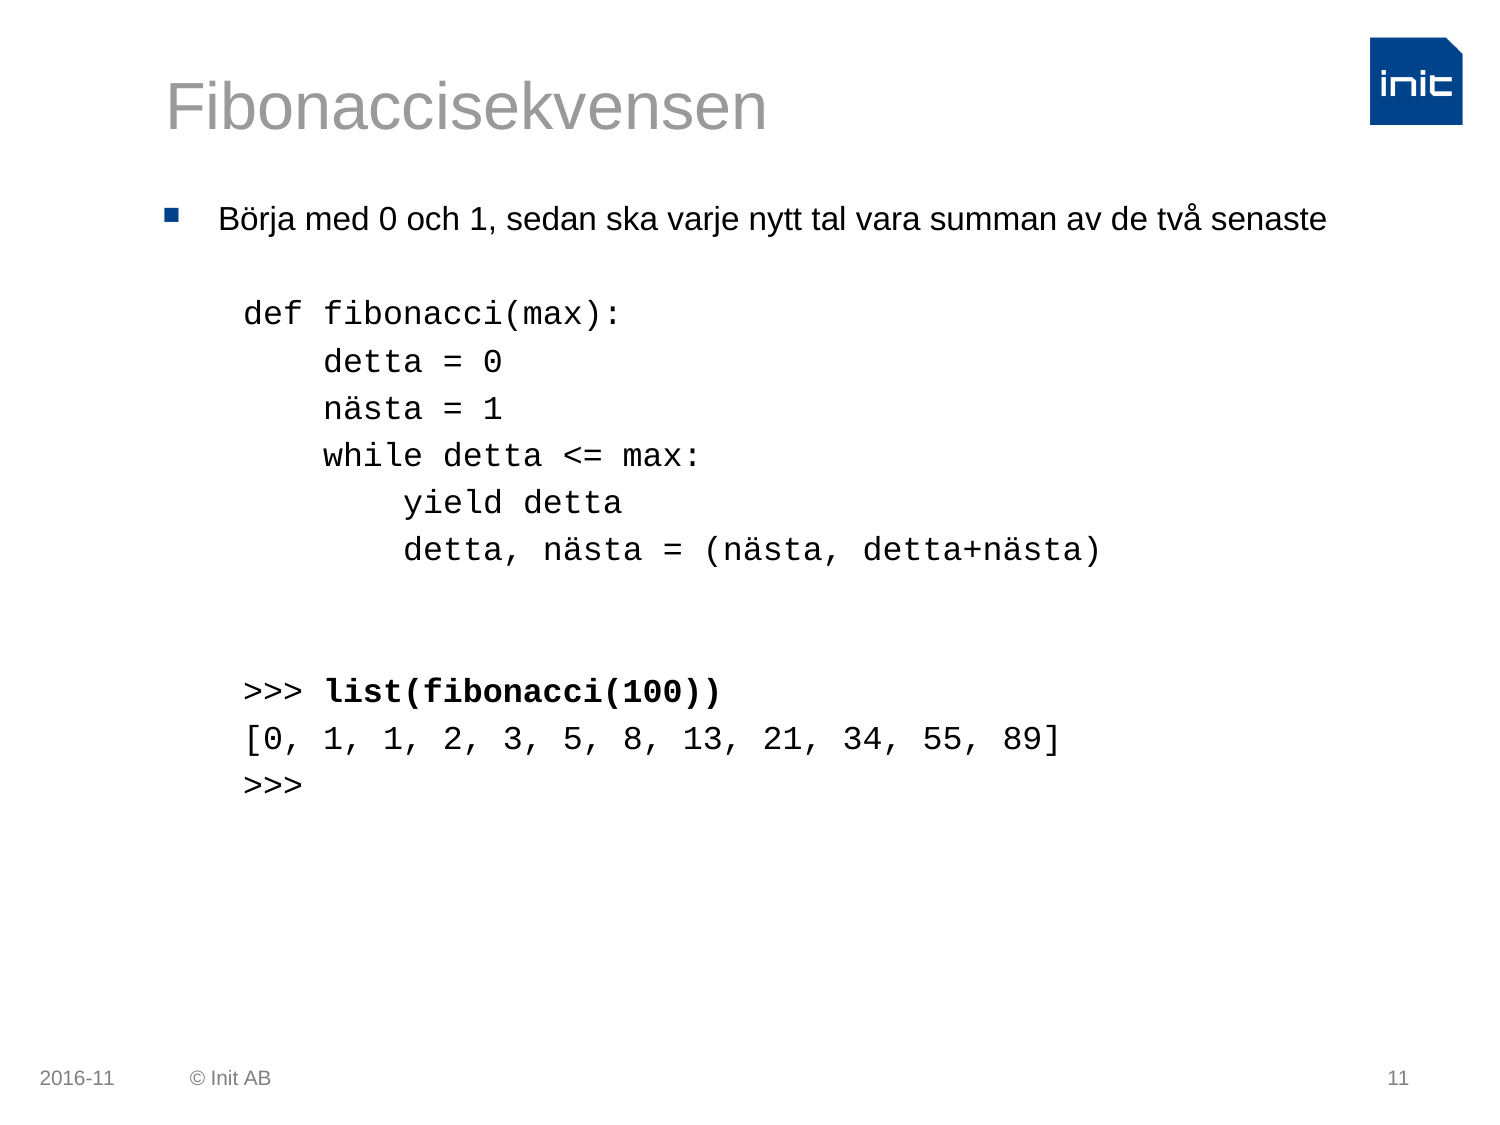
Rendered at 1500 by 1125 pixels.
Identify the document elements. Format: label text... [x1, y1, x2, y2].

text_box 2016-11 [24, 1037, 151, 1098]
text_box Fibonaccisekvensen [150, 0, 1351, 151]
text_box <nummer> [1350, 1037, 1426, 1098]
text_box © Init AB [174, 1037, 1326, 1098]
text_box Börja med 0 och 1, sedan ska varje nytt tal vara summan av de två senaste def fibonacci(max): detta = 0 nästa = 1 while detta <= max: yield detta detta, nästa = (nästa, detta+nästa) >>> list(fibonacci(100)) [0, 1, 1, 2, 3, 5, 8, 13, 21, 34, 55, 89] >>> [150, 189, 1351, 1085]
picture [1370, 37, 1463, 125]
